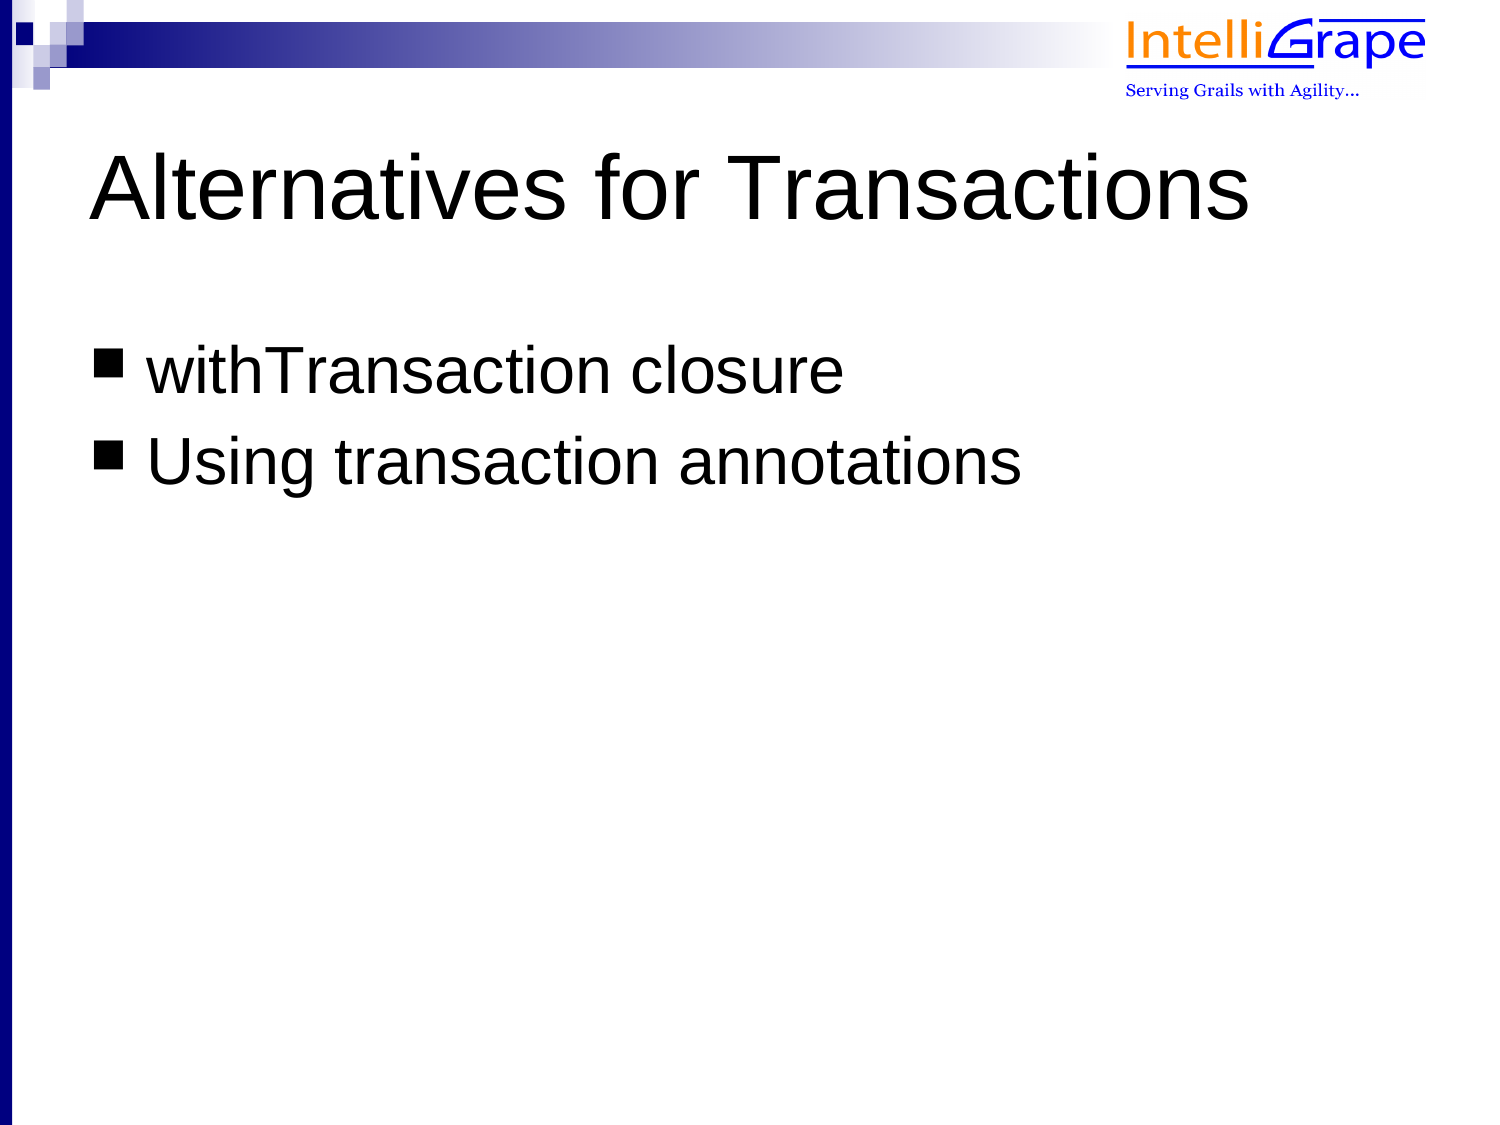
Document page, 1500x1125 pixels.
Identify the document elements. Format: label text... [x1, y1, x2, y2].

title Alternatives for Transactions [75, 74, 1426, 301]
picture [1125, 12, 1425, 74]
list withTransaction closure Using transaction annotations [75, 324, 1426, 1068]
